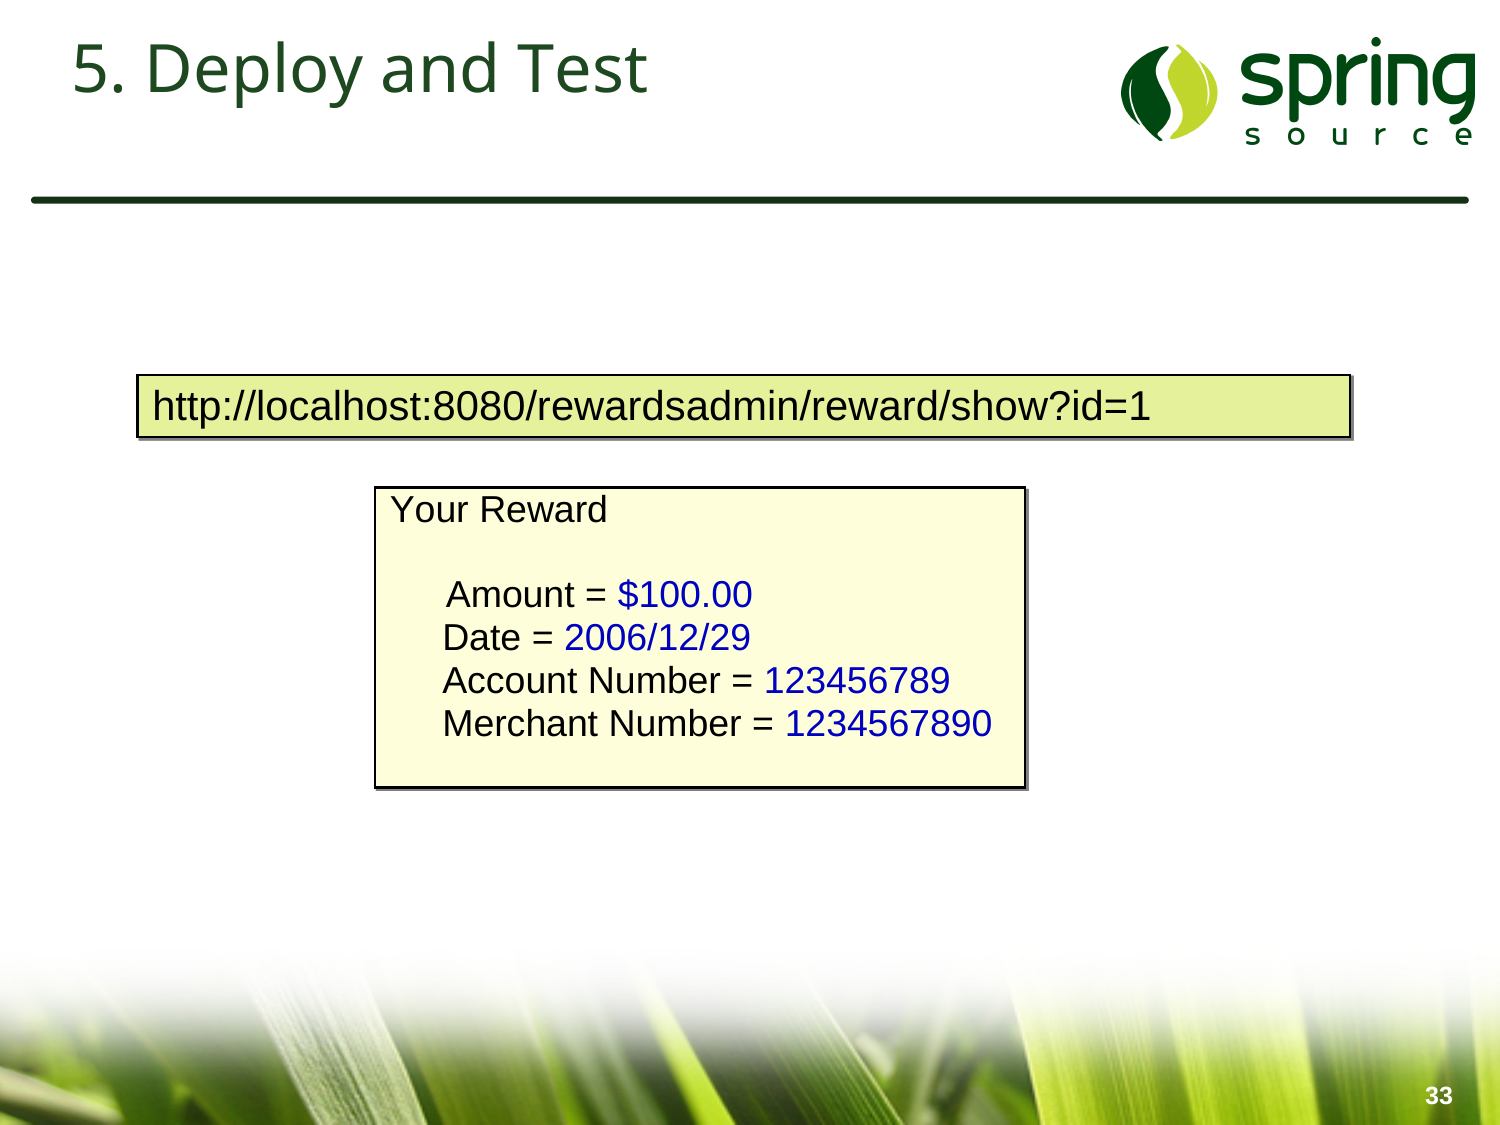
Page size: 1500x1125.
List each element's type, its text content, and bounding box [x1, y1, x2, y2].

title 5. Deploy and Test [56, 13, 1089, 176]
picture [1121, 37, 1475, 145]
text_box Your Reward Amount = $100.00 Date = 2006/12/29 Account Number = 123456789 Merchant Number = 1234567890 [374, 487, 1025, 788]
picture [0, 944, 1500, 1125]
text_box http://localhost:8080/rewardsadmin/reward/show?id=1 [137, 375, 1351, 437]
